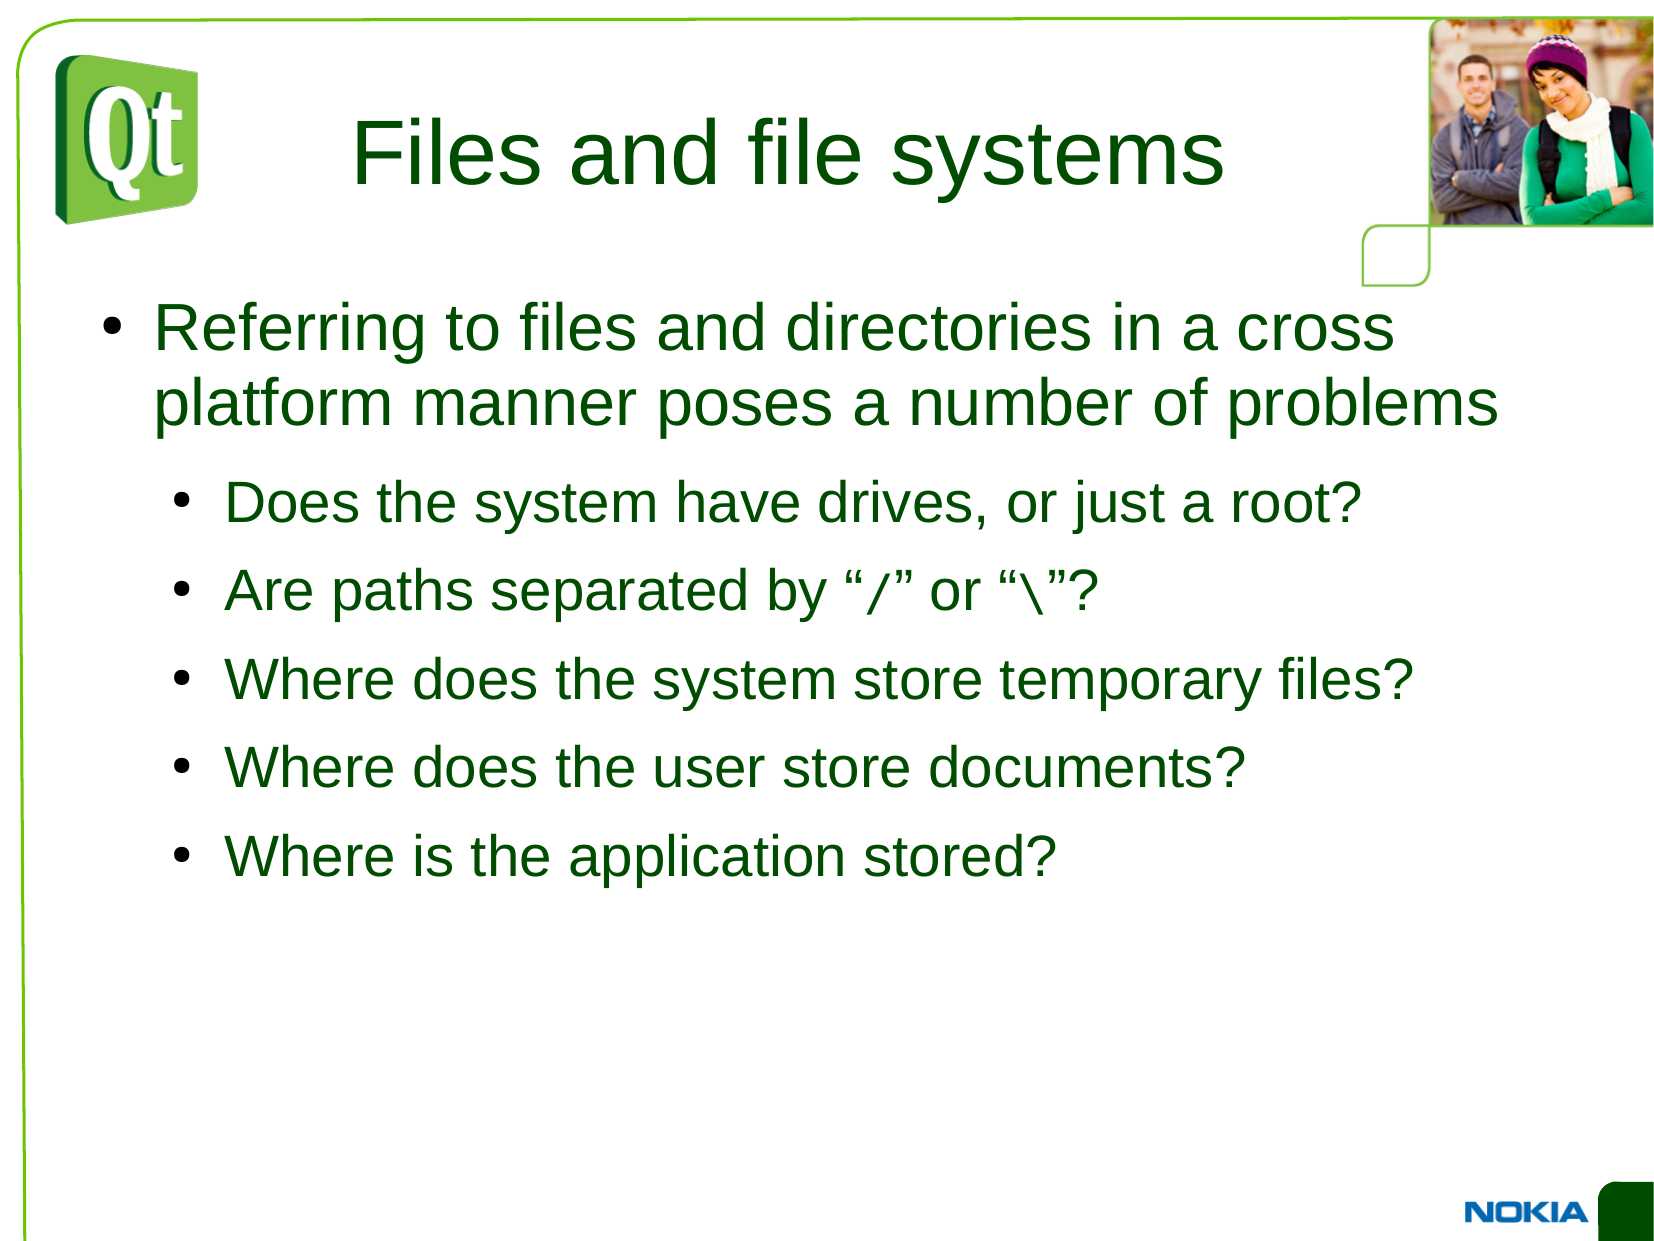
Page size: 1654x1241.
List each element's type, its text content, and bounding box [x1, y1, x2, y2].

title Files and file systems [251, 49, 1327, 257]
picture [1465, 1201, 1589, 1223]
list Referring to files and directories in a cross platform manner poses a number of problems Does the system have drives, or just a root? Are paths separated by “/” or “\”? Where does the system store temporary files? Where does the user store documents? Where is the application stored? [82, 290, 1571, 1094]
picture [1361, 17, 1654, 287]
picture [55, 55, 198, 225]
